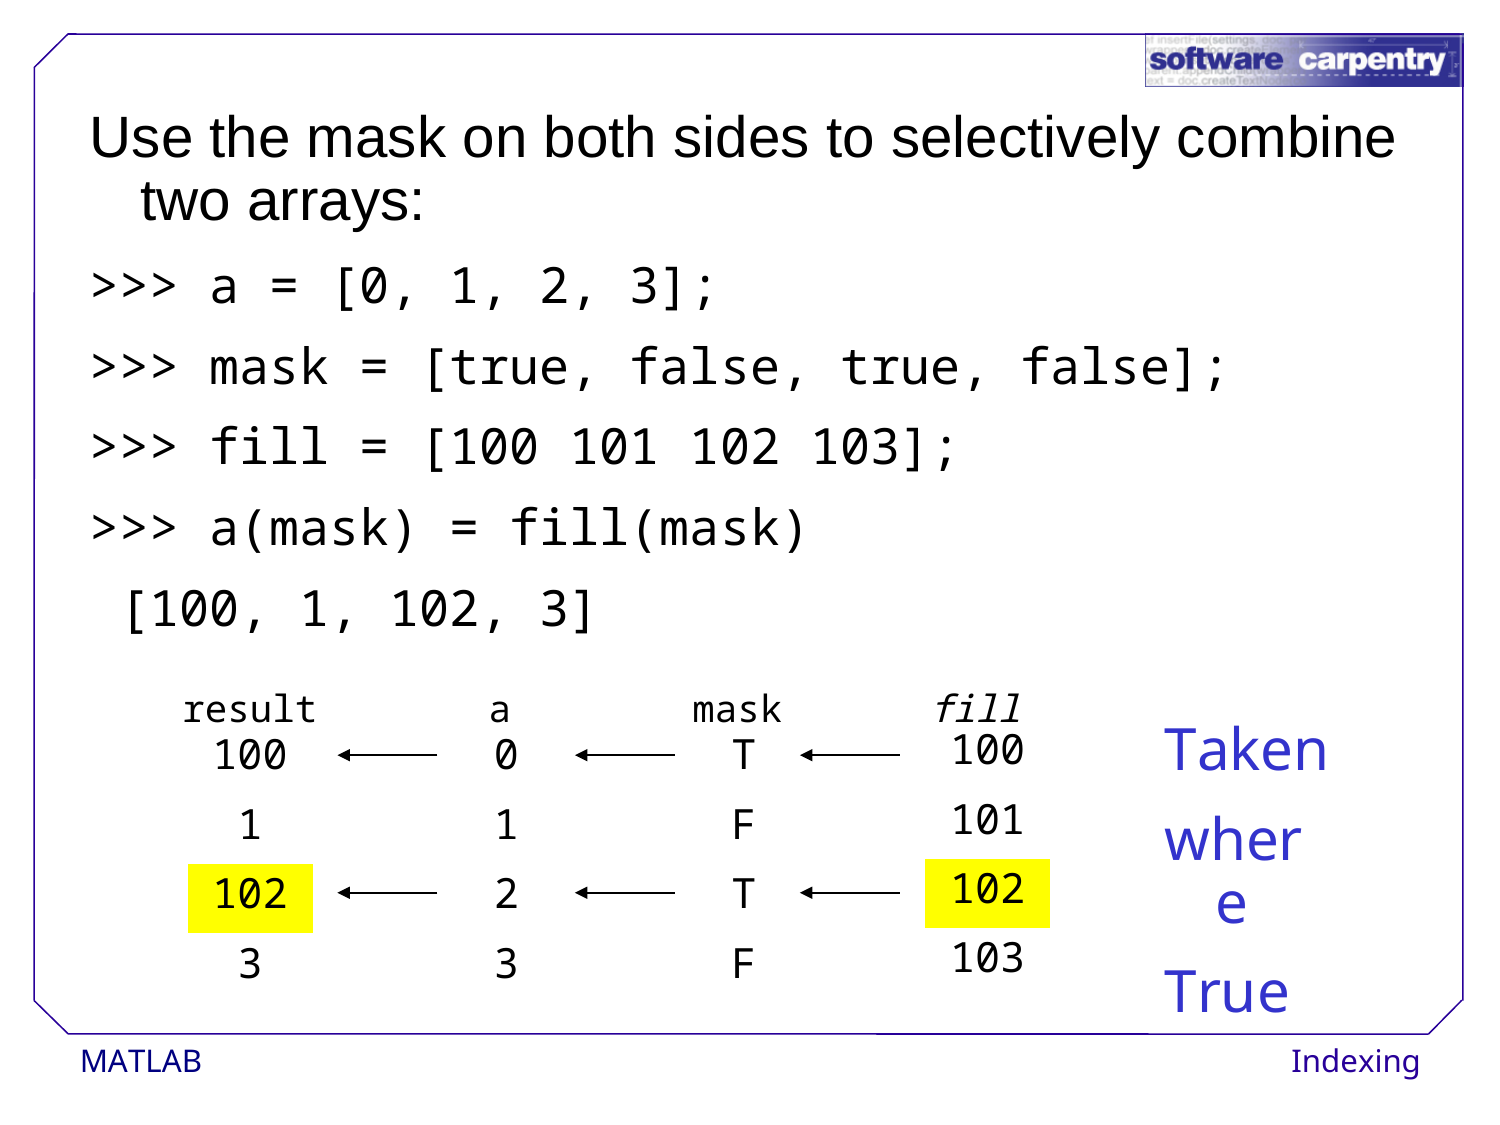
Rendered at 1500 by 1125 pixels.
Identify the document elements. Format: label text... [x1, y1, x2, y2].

picture [1145, 33, 1464, 87]
text_box a [425, 677, 576, 738]
text_box Taken where True [1149, 712, 1350, 975]
table_header 100 [925, 738, 1050, 789]
table_cell T [700, 864, 788, 933]
text_box fill [900, 677, 1051, 738]
table_cell 3 [188, 933, 313, 1003]
table_cell 1 [188, 795, 313, 864]
table_cell 3 [463, 933, 550, 1003]
table_header 100 [188, 738, 313, 795]
list Use the mask on both sides to selectively combine two arrays: >>> a = [0, 1, 2, 3]; >>> mask = [true, false, true, false]; >>> fill = [100 101 102 103]; >>> a(mask) = fill(mask) [100, 1, 102, 3] [74, 99, 1463, 1013]
text_box result [162, 677, 338, 738]
table_cell 102 [925, 859, 1050, 928]
table_header 100 [1006, 738, 1016, 755]
text_box mask [662, 677, 813, 738]
table_cell 103 [925, 928, 1050, 998]
table_cell F [700, 795, 788, 864]
table_cell 2 [463, 864, 550, 933]
table_header 100 [981, 738, 991, 755]
table_header T [700, 738, 788, 795]
table_cell 102 [188, 864, 313, 933]
table_header 100 [984, 743, 994, 761]
table_cell F [700, 933, 788, 1003]
table_cell 101 [925, 789, 1050, 859]
table_header 0 [463, 738, 550, 795]
table_cell 1 [463, 795, 550, 864]
table_header 100 [1009, 743, 1019, 761]
